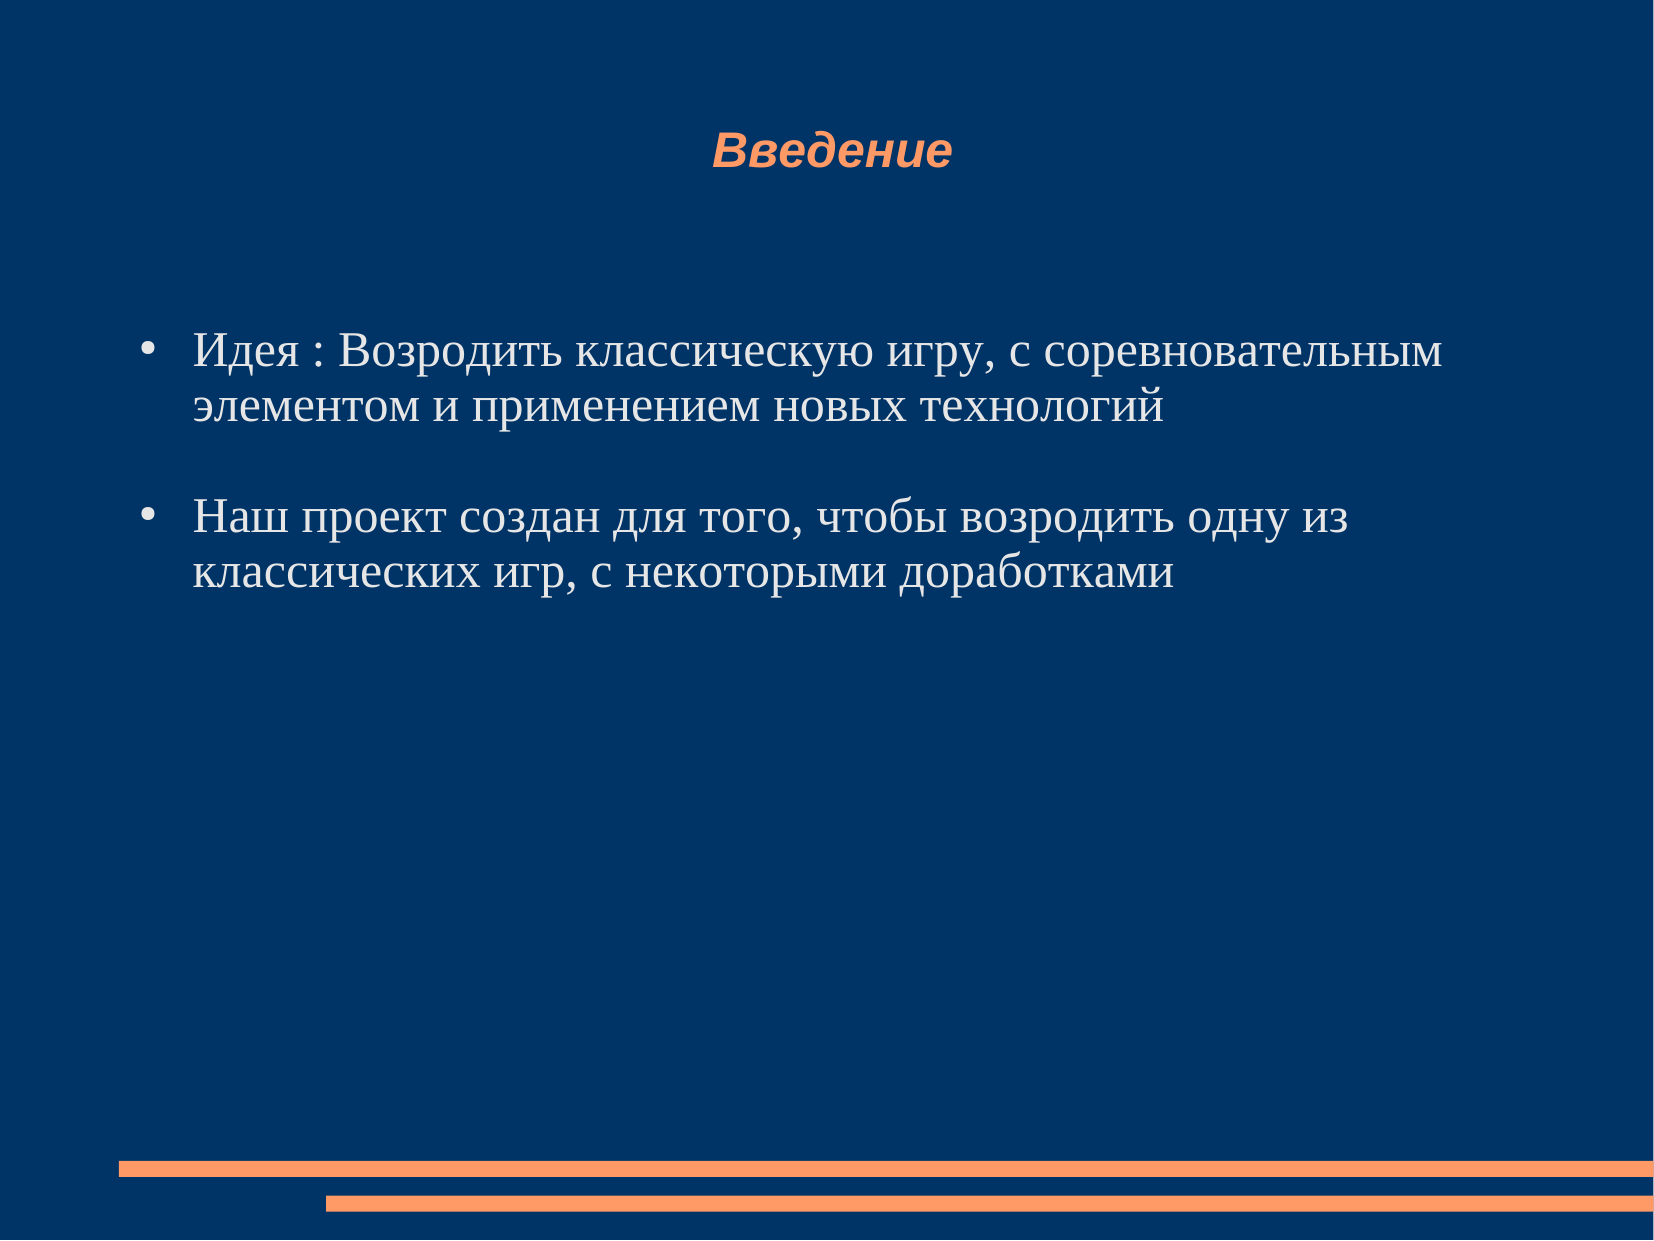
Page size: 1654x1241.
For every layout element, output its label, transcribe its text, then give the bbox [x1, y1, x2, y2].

list Идея : Возродить классическую игру, с соревновательным элементом и применением новых технологий Наш проект создан для того, чтобы возродить одну из классических игр, с некоторыми доработками [121, 322, 1561, 1132]
title Введение [121, 46, 1534, 254]
